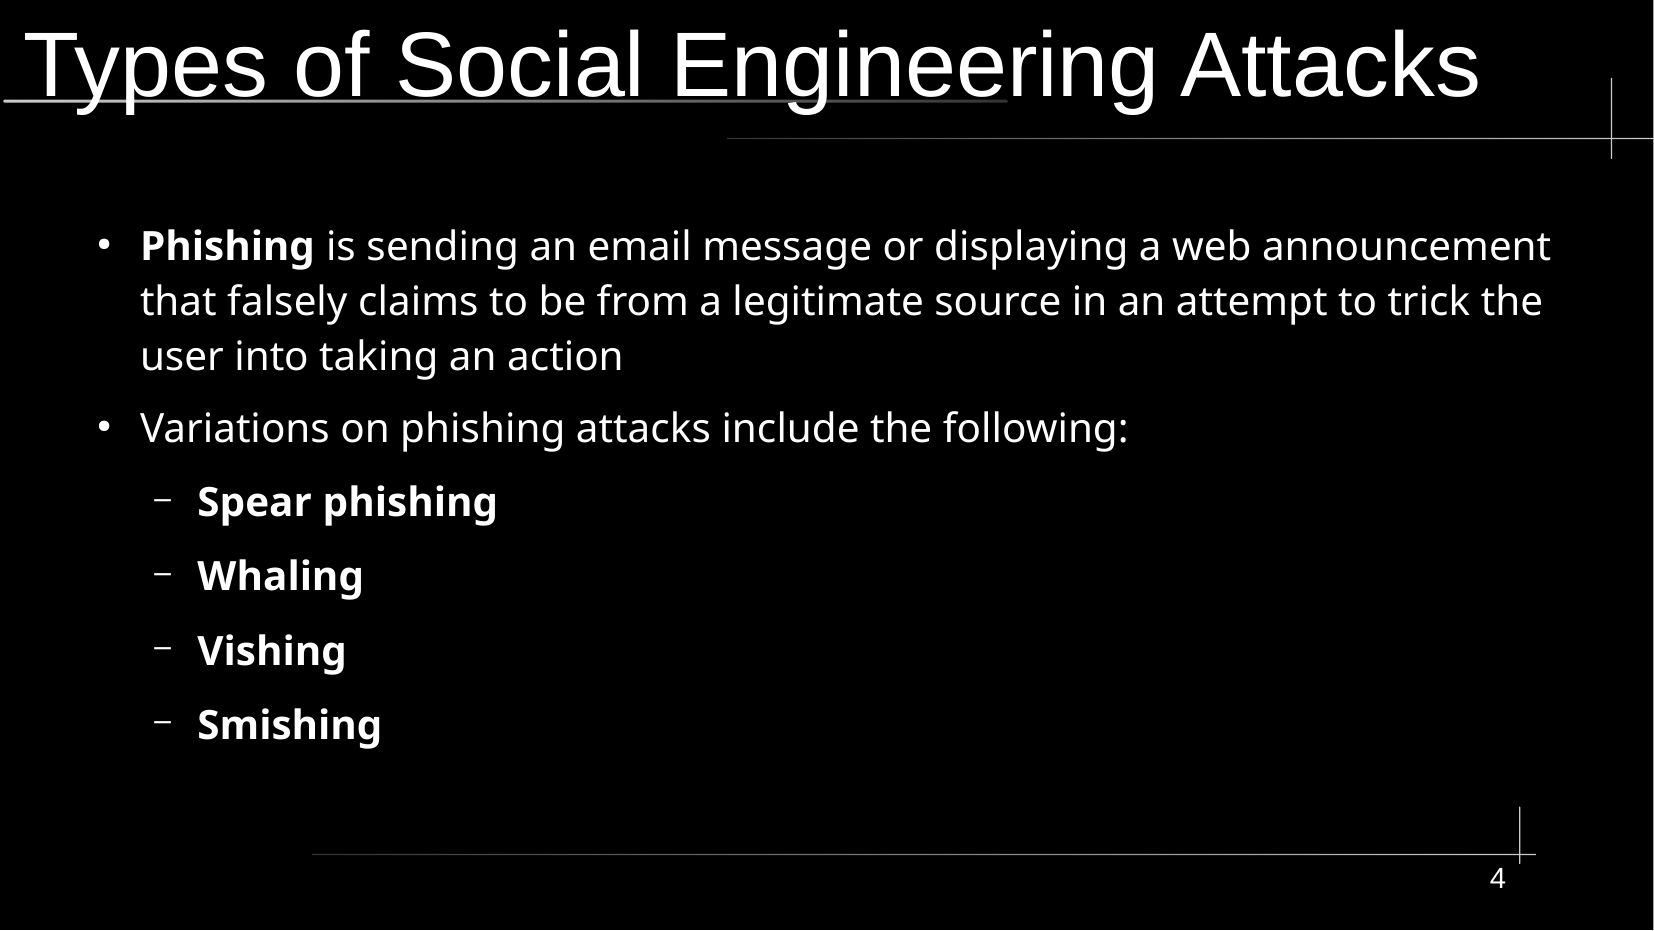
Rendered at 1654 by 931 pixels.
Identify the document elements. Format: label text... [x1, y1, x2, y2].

list Phishing is sending an email message or displaying a web announcement that falsely claims to be from a legitimate source in an attempt to trick the user into taking an action Variations on phishing attacks include the following: Spear phishing Whaling Vishing Smishing [82, 217, 1571, 758]
title Types of Social Engineering Attacks [23, 11, 1589, 119]
